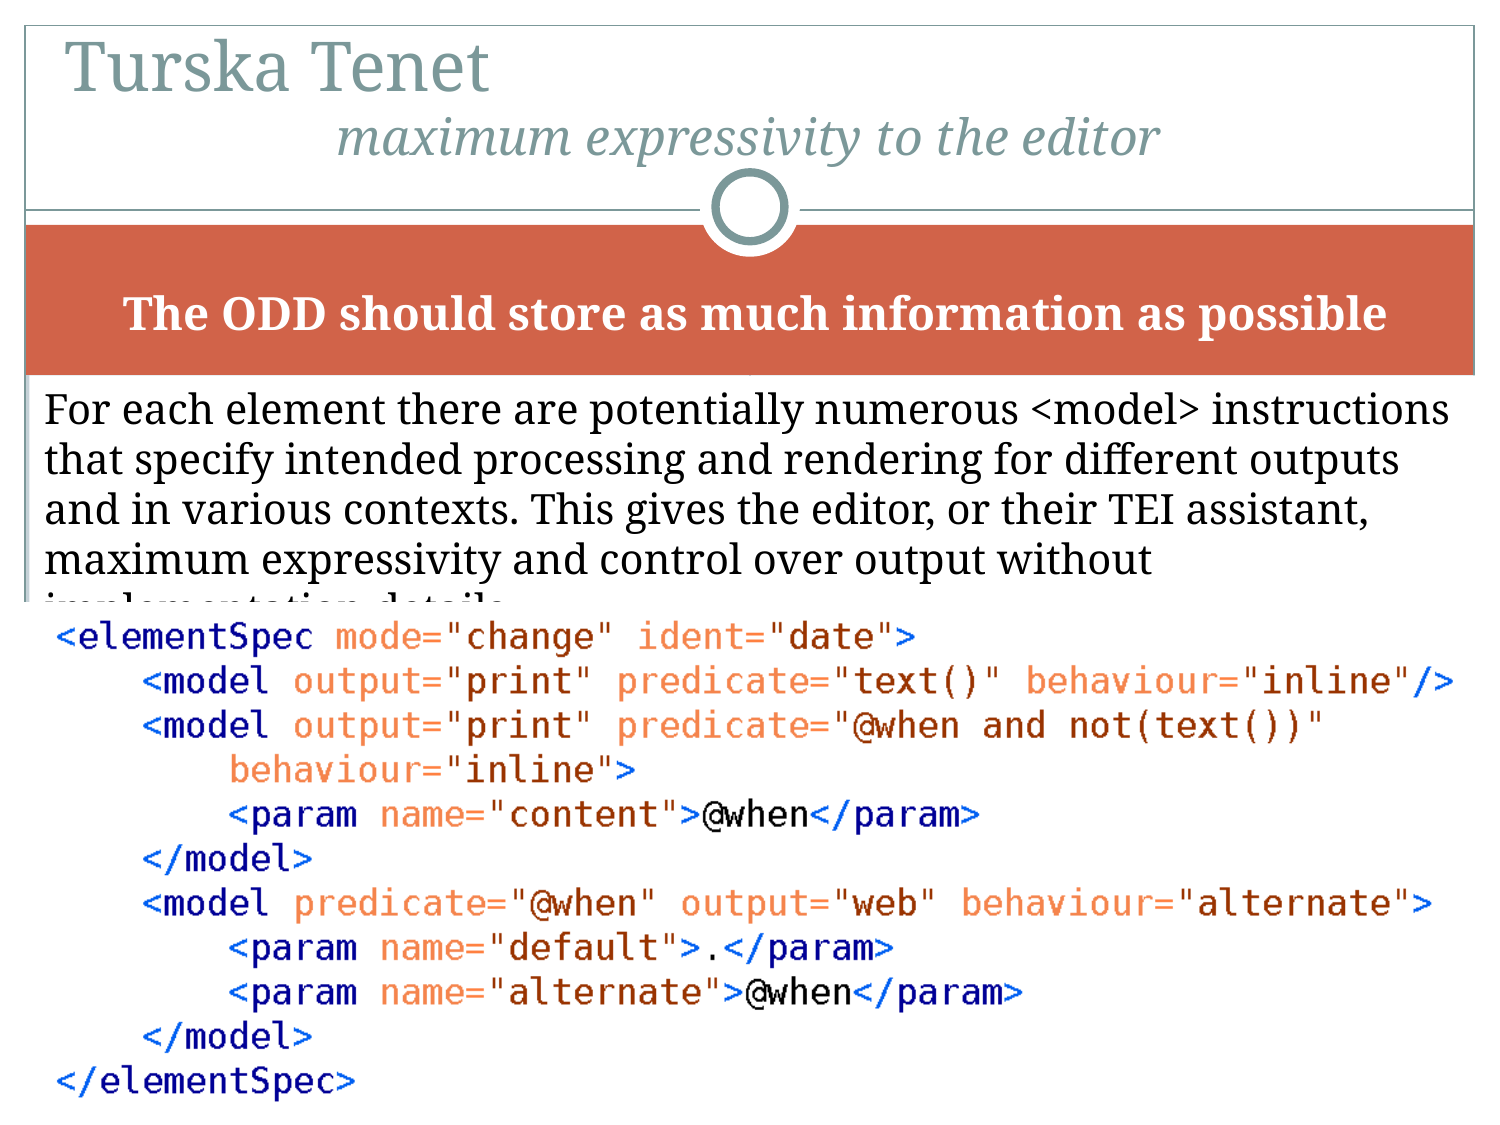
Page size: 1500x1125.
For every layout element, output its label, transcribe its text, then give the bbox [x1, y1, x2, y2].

picture [23, 602, 1477, 1111]
text_box The ODD should store as much information as possible [35, 234, 1477, 375]
text_box Turska Tenet maximum expressivity to the editor [49, 48, 1450, 173]
text_box For each element there are potentially numerous <model> instructions that specify intended processing and rendering for different outputs and in various contexts. This gives the editor, or their TEI assistant, maximum expressivity and control over output without implementation details [29, 375, 1477, 602]
